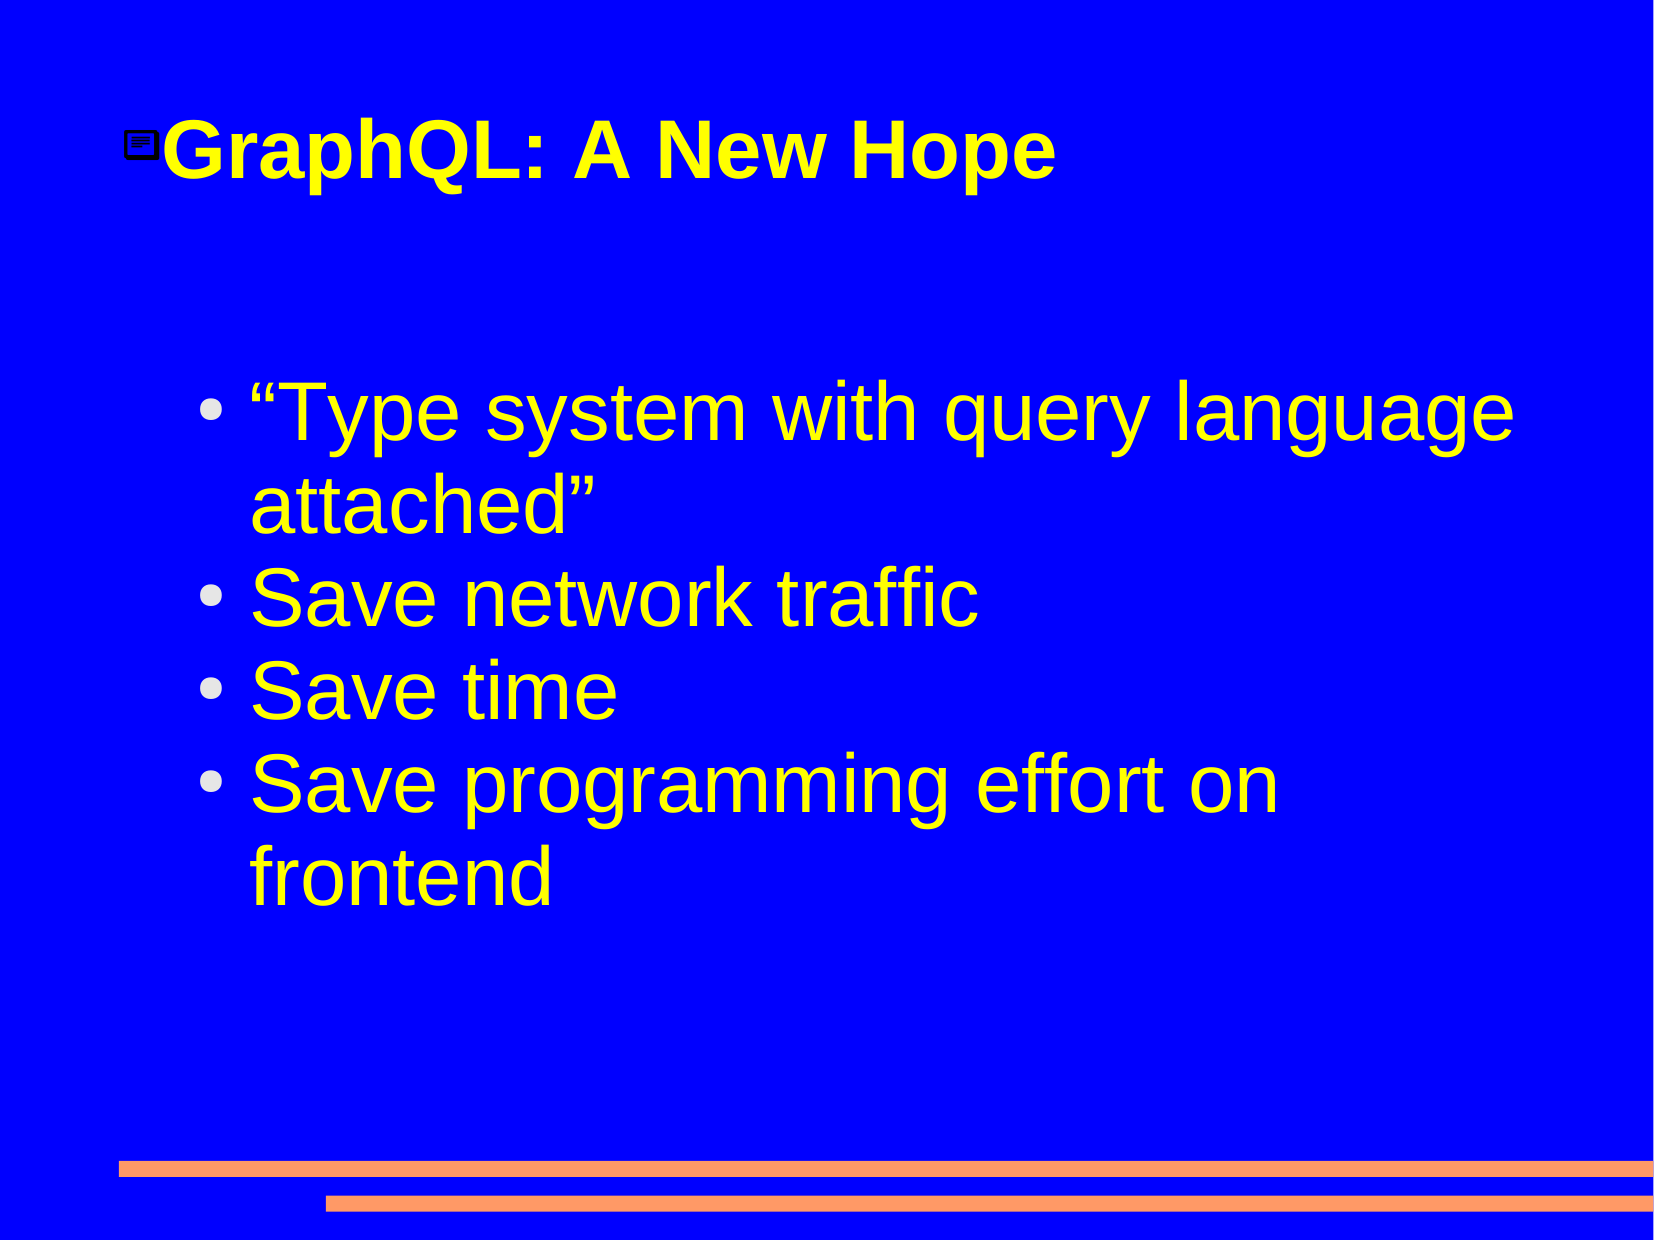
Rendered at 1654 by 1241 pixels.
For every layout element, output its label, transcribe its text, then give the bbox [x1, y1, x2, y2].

list “Type system with query language attached” Save network traffic Save time Save programming effort on frontend [178, 364, 1570, 1147]
title GraphQL: A New Hope [121, 46, 1534, 254]
